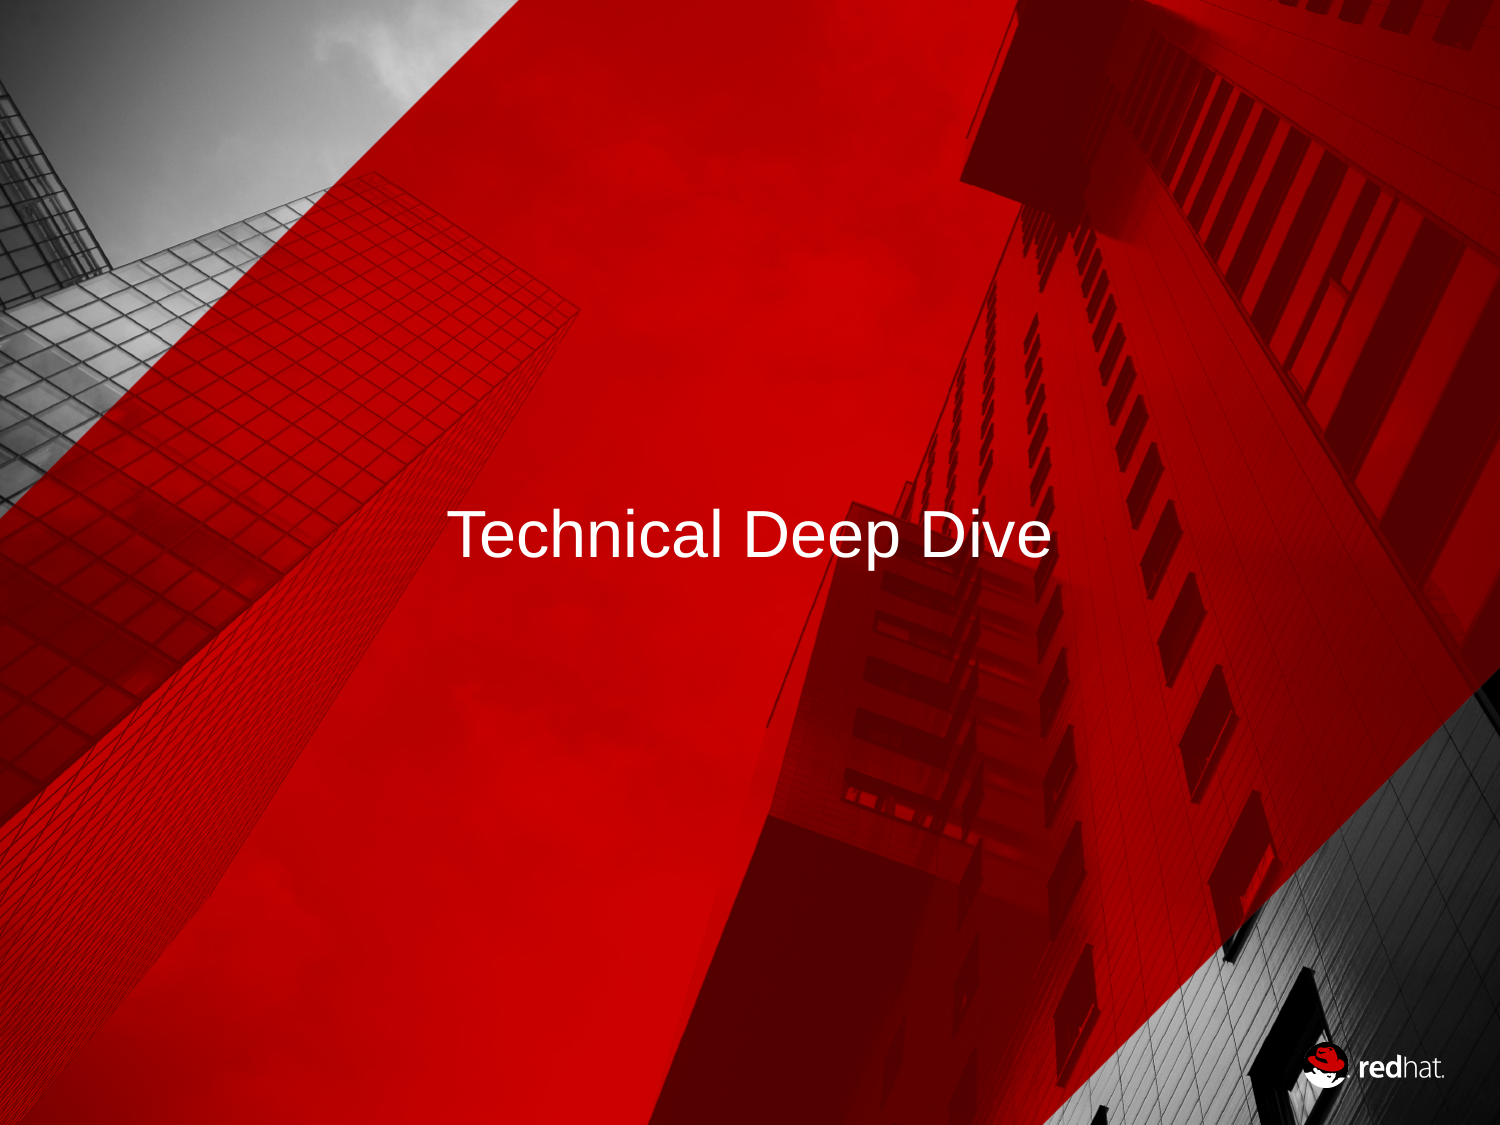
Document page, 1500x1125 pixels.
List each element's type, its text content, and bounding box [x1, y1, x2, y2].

picture [0, 0, 1500, 1125]
title Technical Deep Dive [112, 437, 1388, 625]
